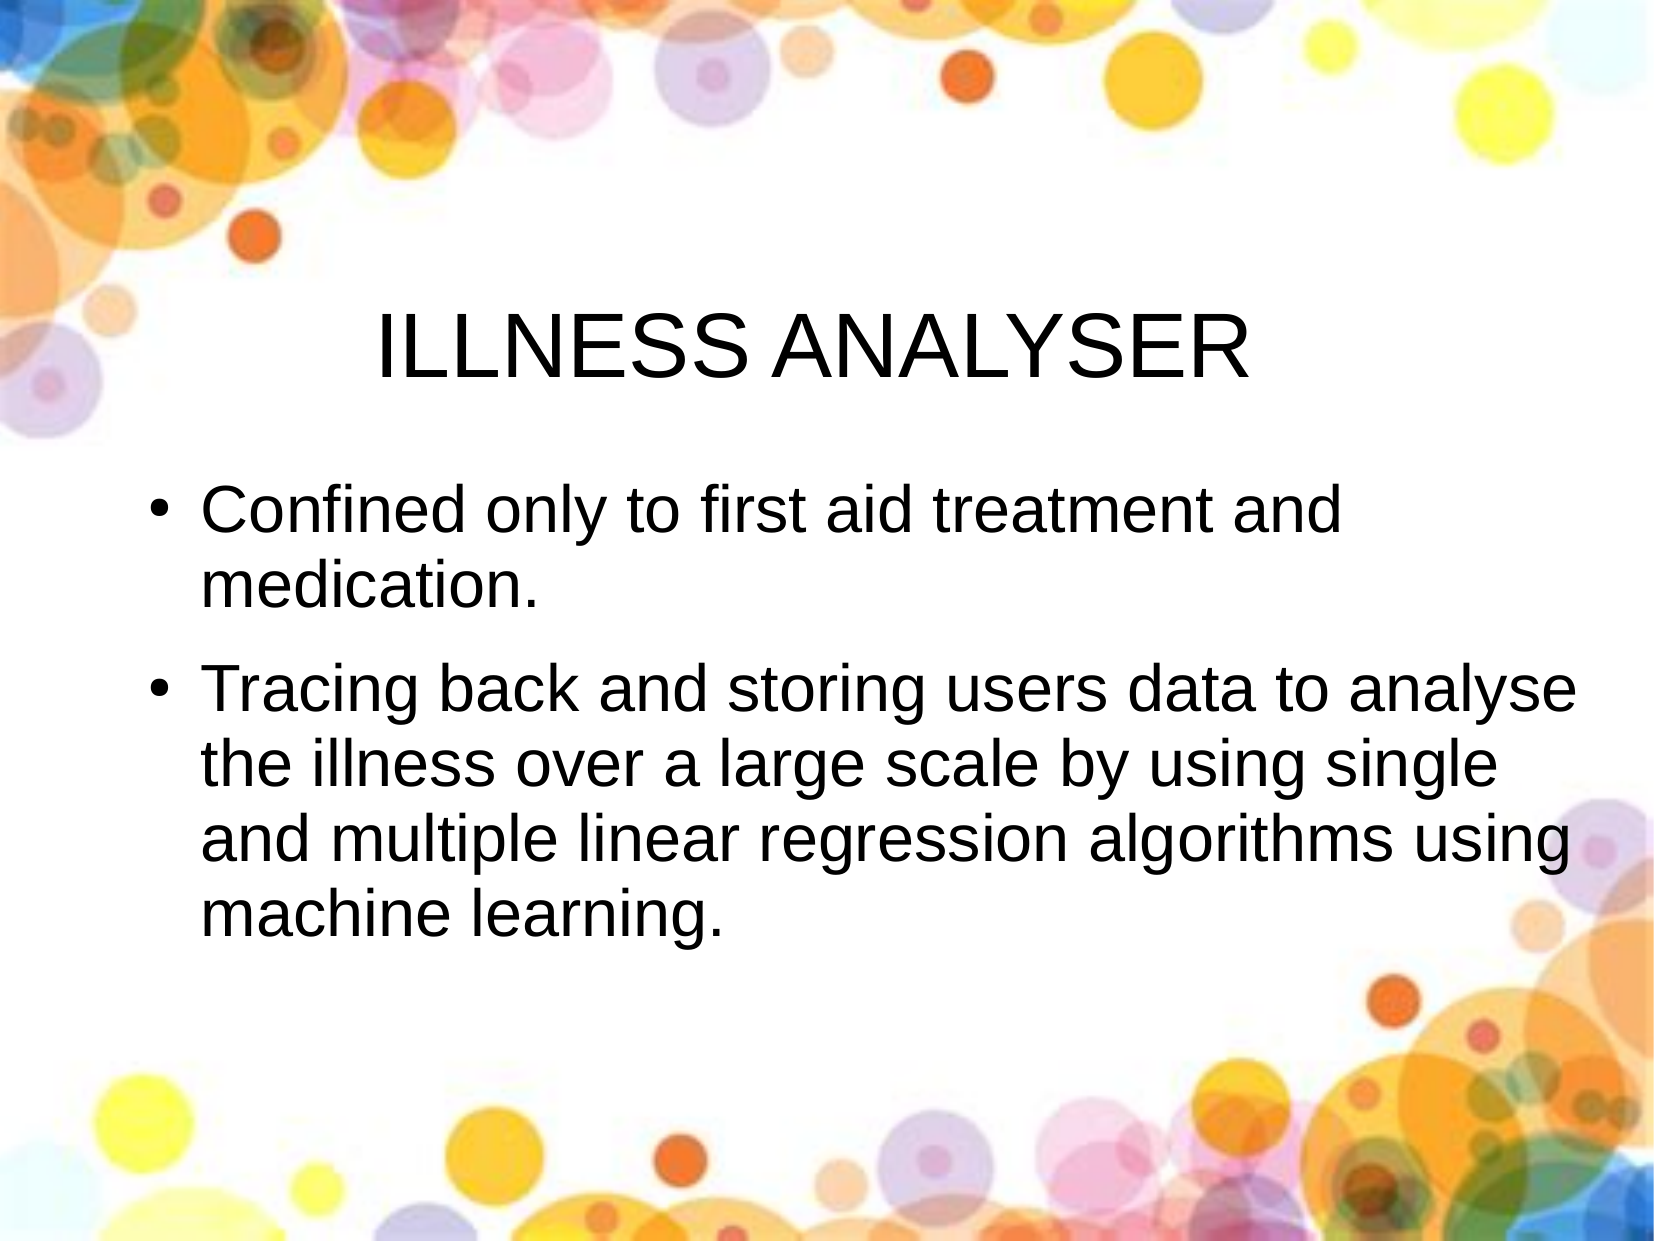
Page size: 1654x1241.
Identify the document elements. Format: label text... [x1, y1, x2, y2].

picture [0, 0, 1654, 1241]
list Confined only to first aid treatment and medication. Tracing back and storing users data to analyse the illness over a large scale by using single and multiple linear regression algorithms using machine learning. [129, 472, 1619, 1192]
title ILLNESS ANALYSER [70, 241, 1559, 449]
